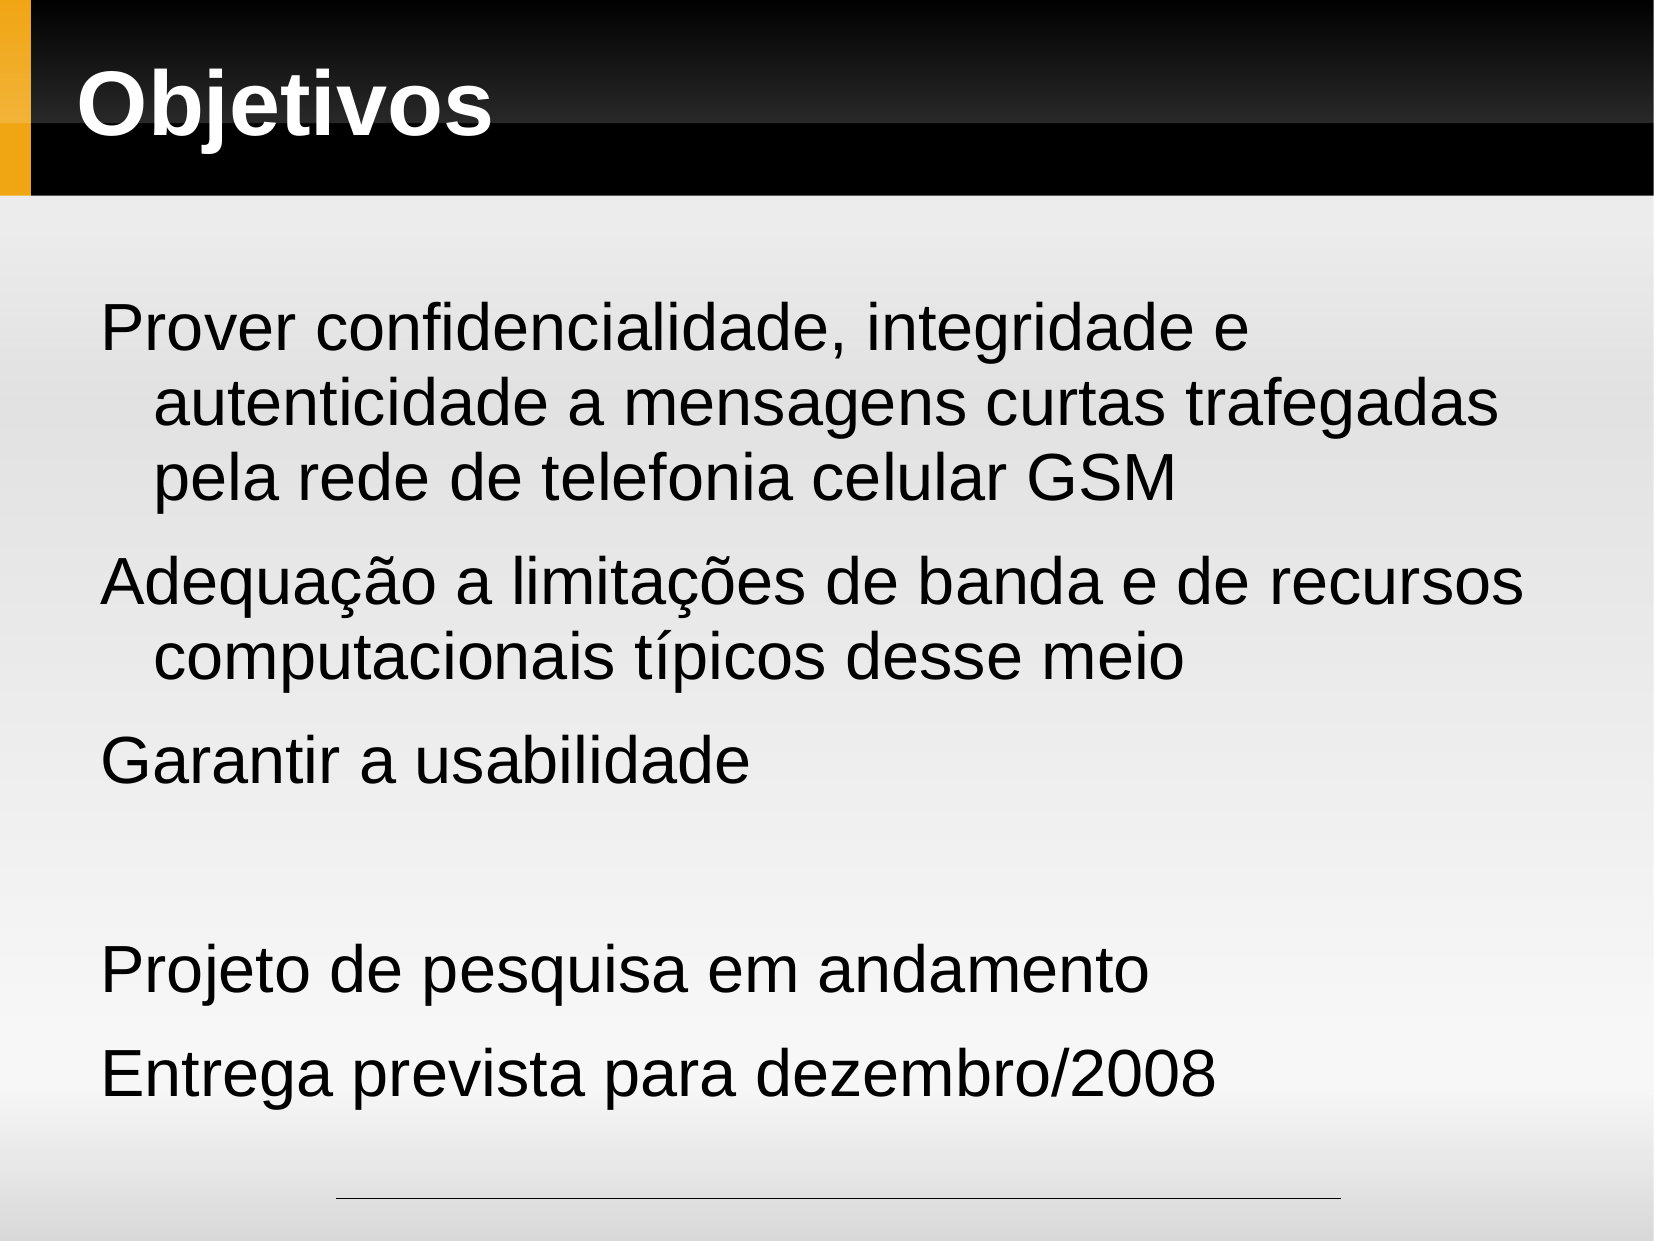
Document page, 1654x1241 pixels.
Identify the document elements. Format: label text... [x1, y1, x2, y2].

title Objetivos [76, 0, 1565, 208]
list Prover confidencialidade, integridade e autenticidade a mensagens curtas trafegadas pela rede de telefonia celular GSM Adequação a limitações de banda e de recursos computacionais típicos desse meio Garantir a usabilidade Projeto de pesquisa em andamento Entrega prevista para dezembro/2008 [82, 290, 1571, 1111]
picture [0, 0, 1654, 1241]
